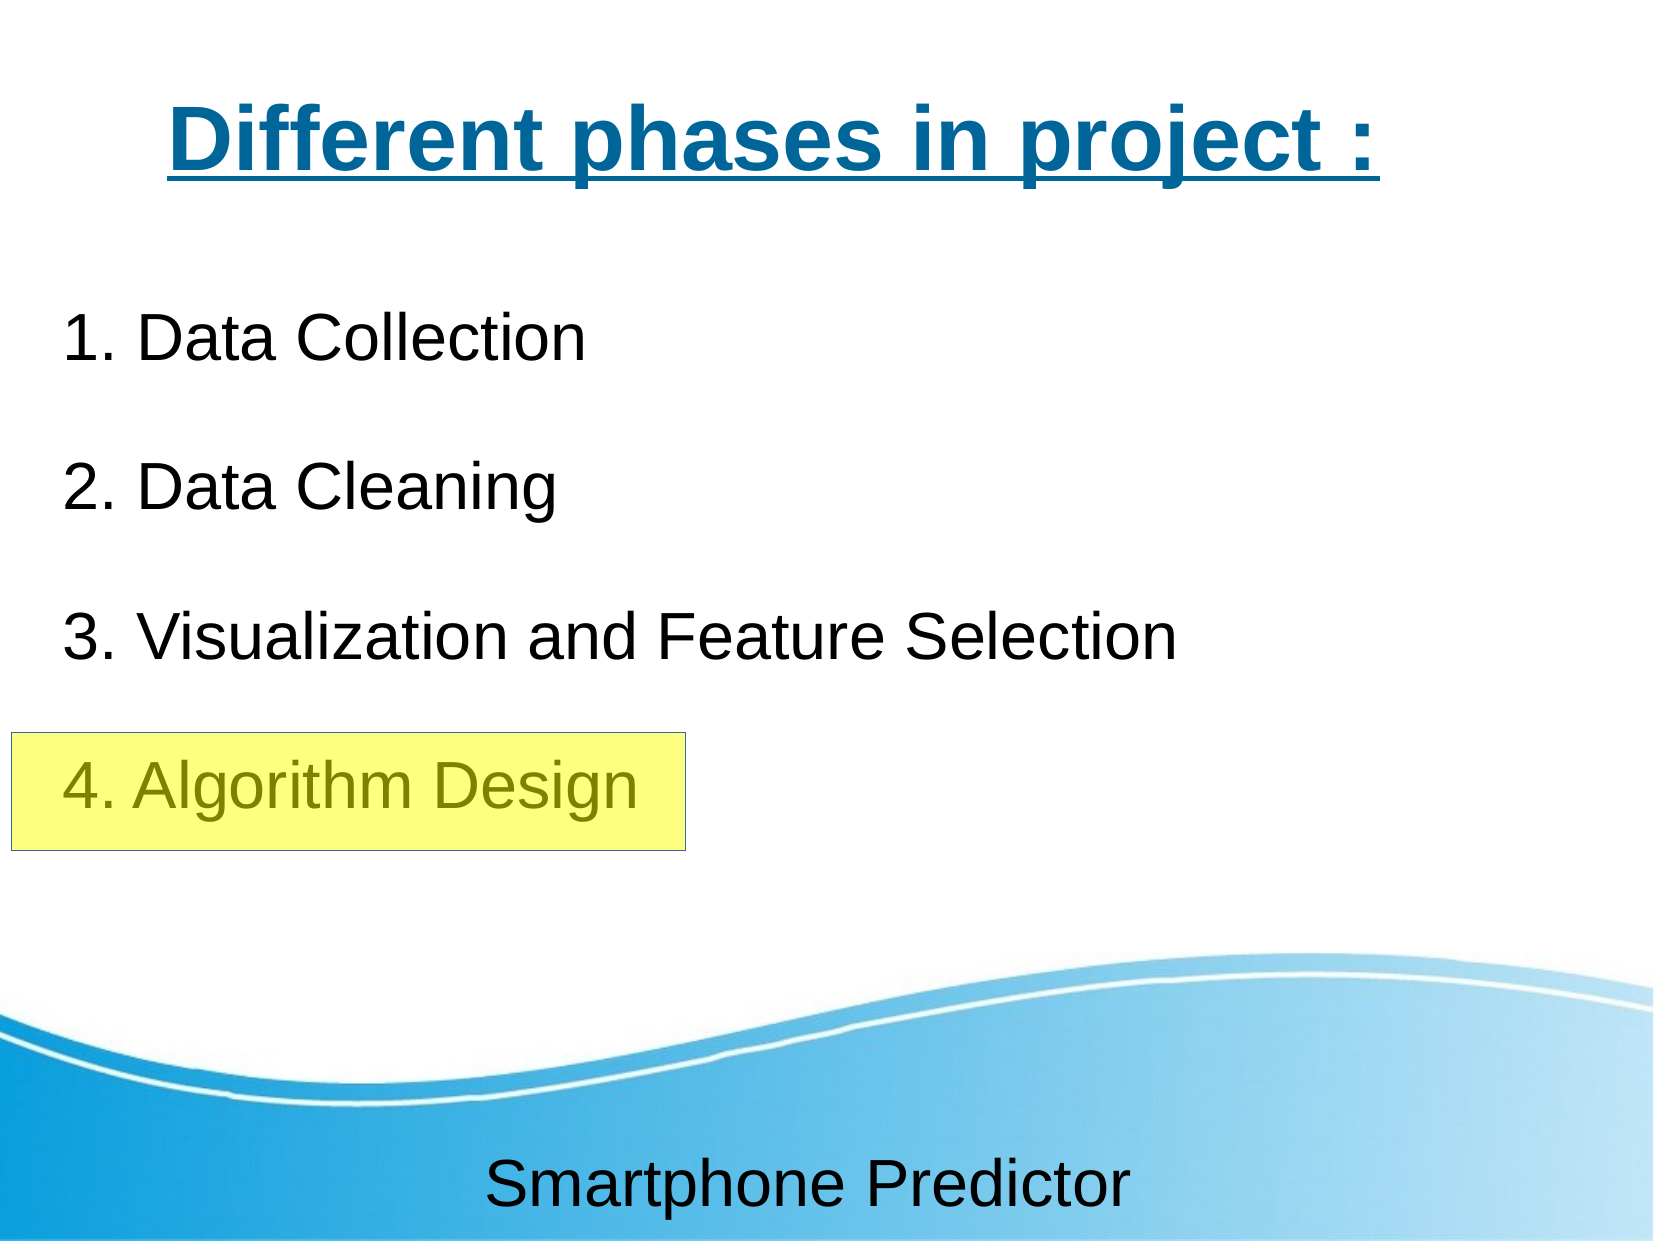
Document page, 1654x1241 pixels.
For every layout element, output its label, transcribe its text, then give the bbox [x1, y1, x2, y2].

picture [0, 952, 1654, 1241]
title Different phases in project : [106, 35, 1441, 243]
text_box 1. Data Collection 2. Data Cleaning 3. Visualization and Feature Selection 4. Algorithm Design [47, 292, 1193, 827]
list Smartphone Predictor [413, 1145, 1264, 1231]
text_box [11, 732, 686, 851]
